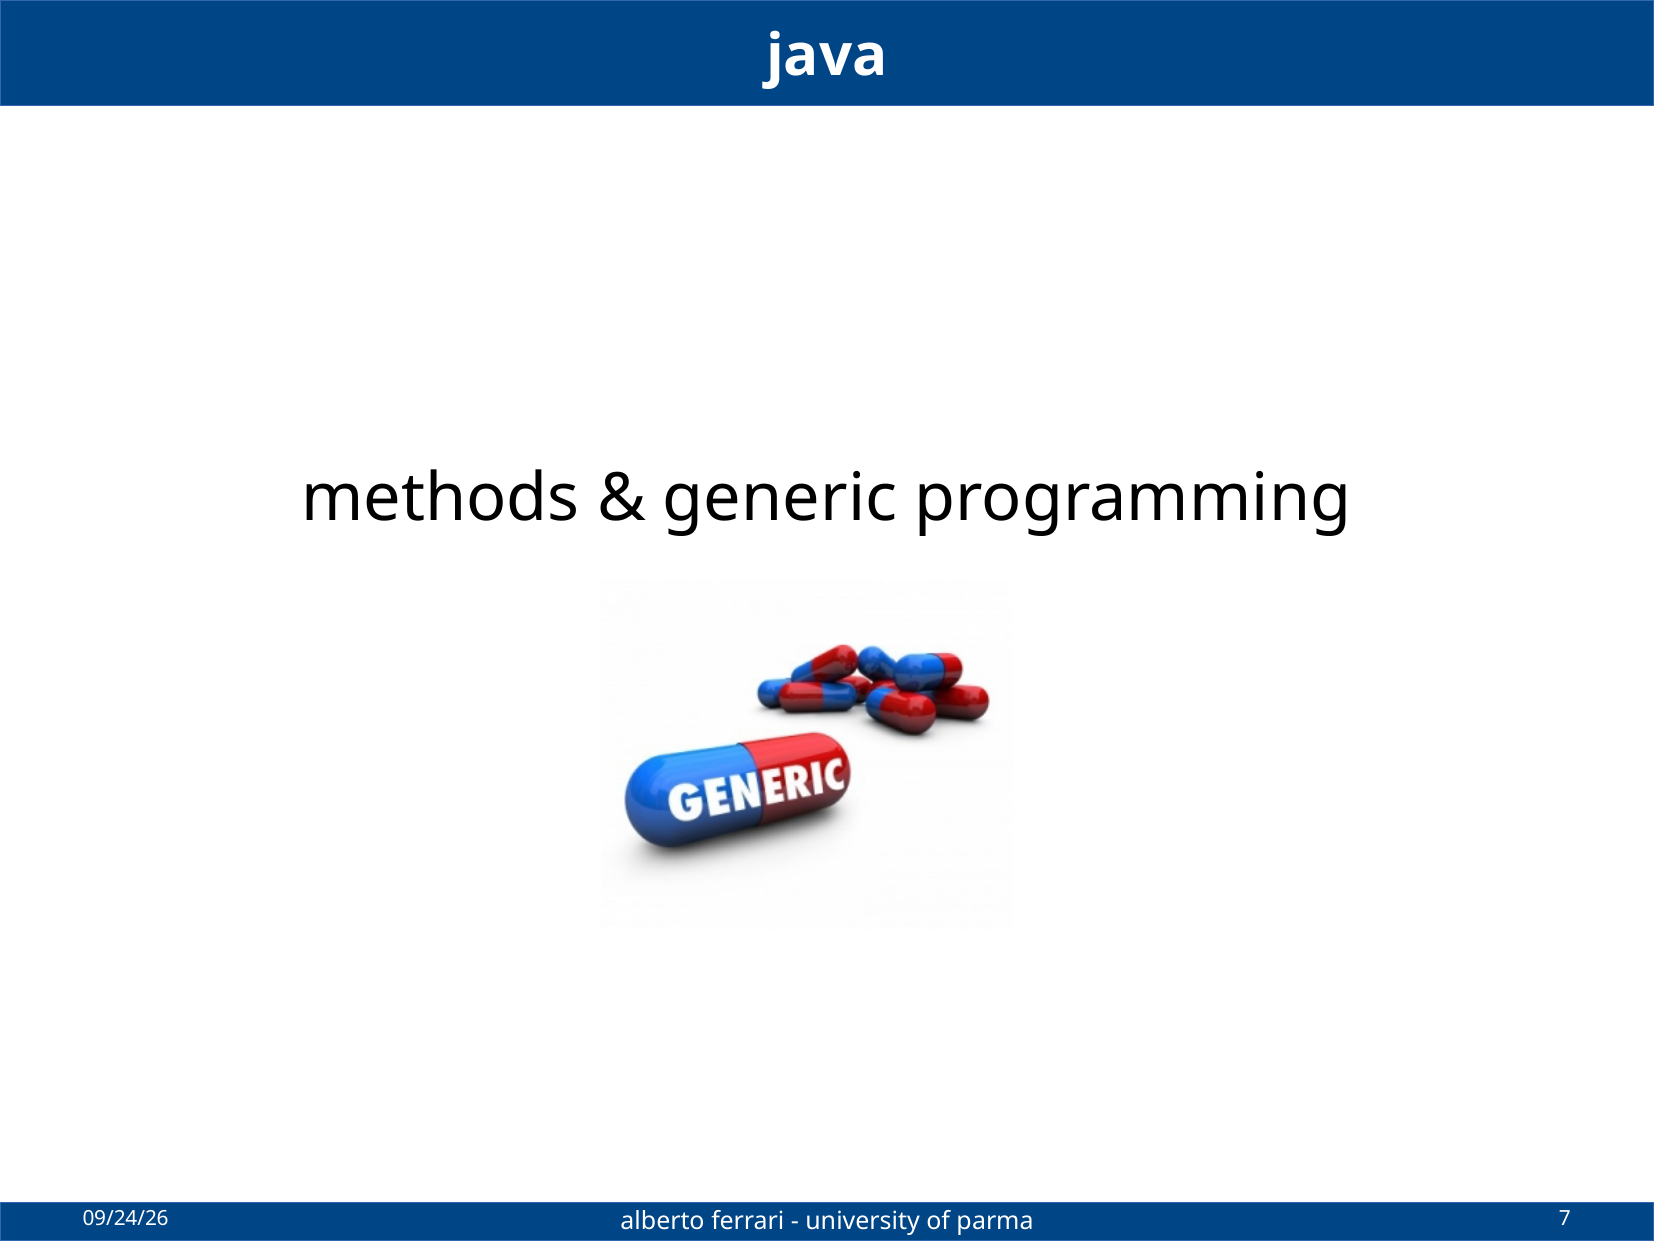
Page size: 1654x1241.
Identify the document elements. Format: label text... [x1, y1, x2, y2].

picture [600, 579, 1013, 931]
title java [0, 0, 1654, 106]
subtitle methods & generic programming [82, 135, 1571, 855]
